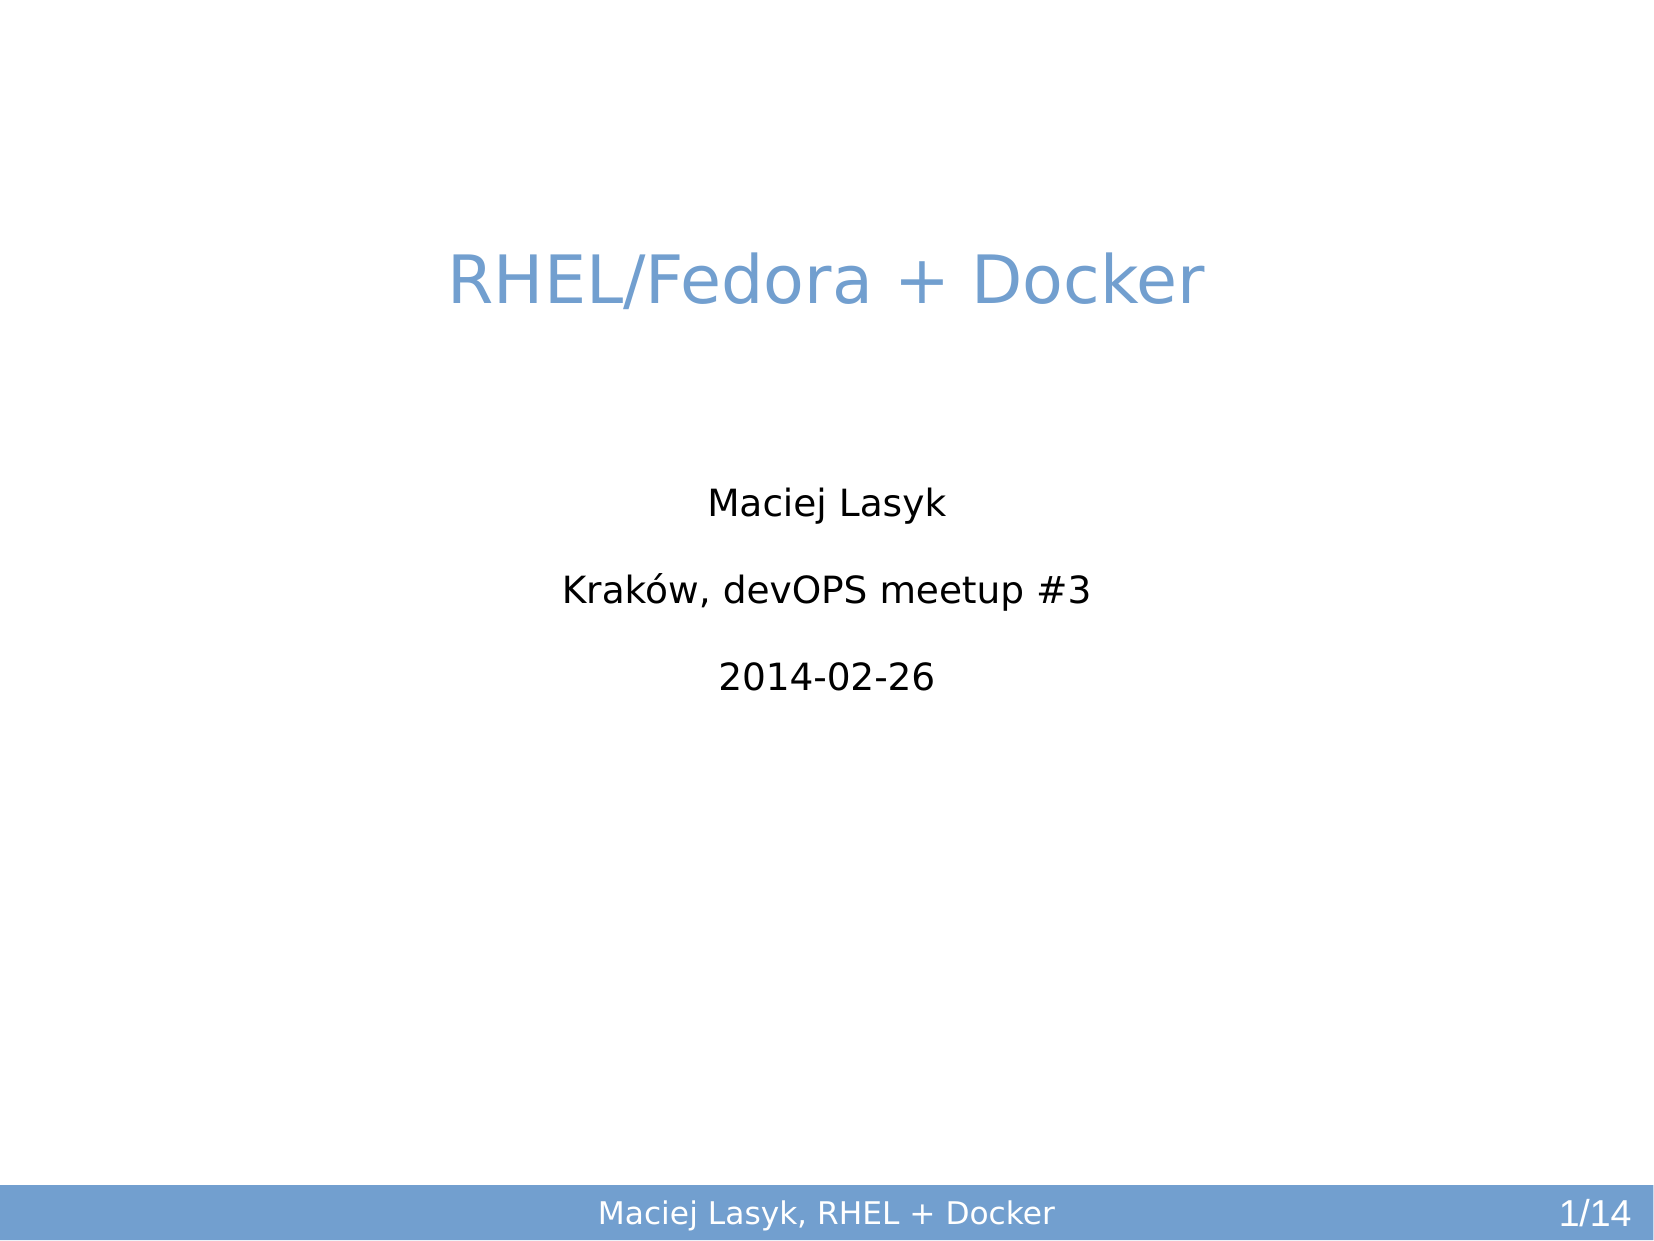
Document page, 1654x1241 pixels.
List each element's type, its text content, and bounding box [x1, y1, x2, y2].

text_box Maciej Lasyk, RHEL + Docker [583, 1188, 1071, 1240]
text_box [0, 1185, 1533, 1241]
text_box RHEL/Fedora + Docker [432, 234, 1221, 328]
text_box 1/14 [1533, 1185, 1647, 1241]
text_box Maciej Lasyk Kraków, devOPS meetup #3 2014-02-26 [547, 474, 1107, 707]
text_box [1647, 1185, 1654, 1241]
